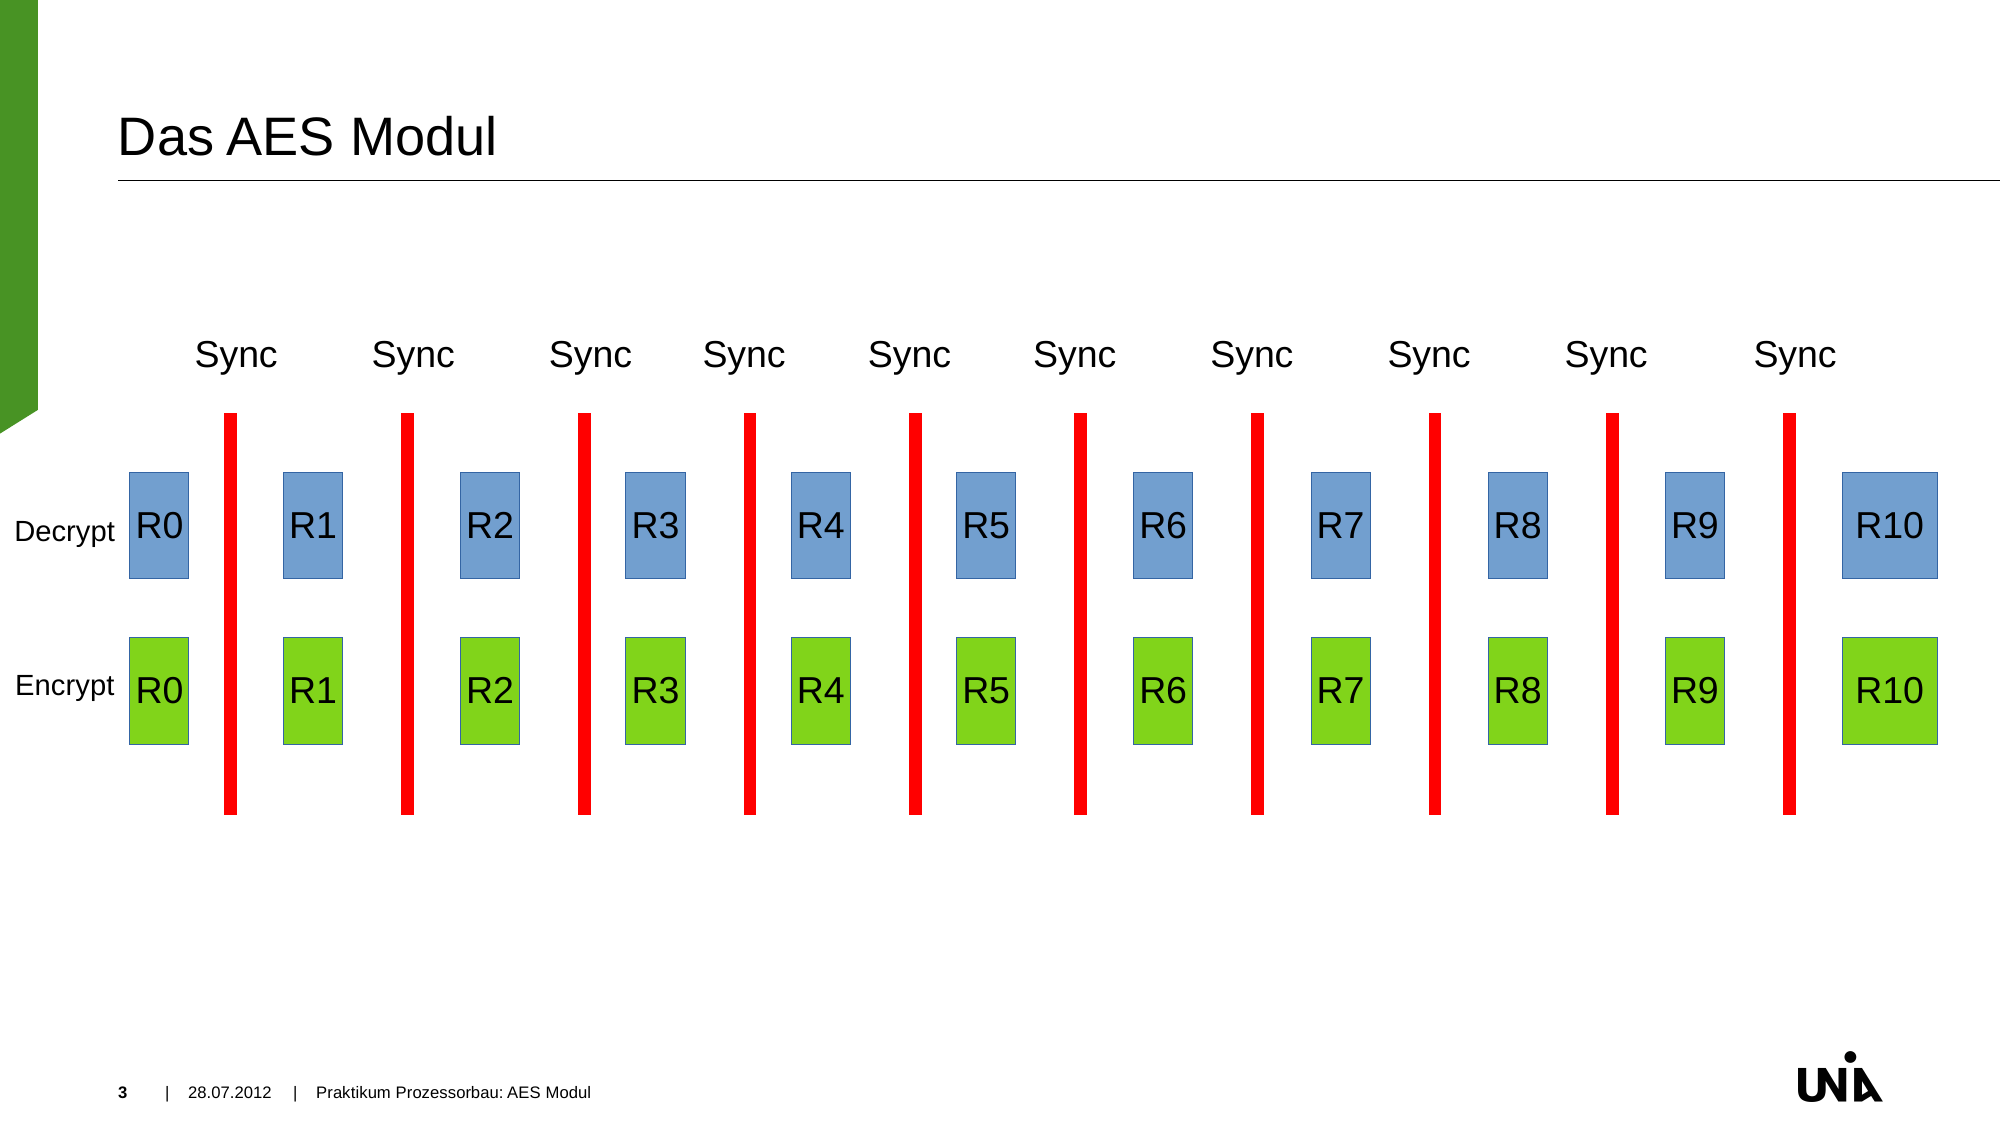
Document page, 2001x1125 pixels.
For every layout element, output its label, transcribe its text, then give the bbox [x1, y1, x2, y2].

text_box R0 [129, 472, 189, 579]
text_box R4 [791, 472, 851, 579]
text_box R2 [460, 472, 520, 579]
text_box Sync [354, 318, 473, 390]
text_box [578, 413, 591, 815]
text_box Sync [531, 318, 650, 390]
text_box | 28.07.2012 [165, 1066, 298, 1103]
text_box | Praktikum Prozessorbau: AES Modul [298, 1066, 1490, 1103]
slide_number <Foliennummer> [118, 1066, 165, 1102]
text_box R10 [1842, 472, 1938, 579]
text_box R1 [283, 472, 343, 579]
text_box R3 [625, 472, 686, 579]
text_box [1074, 413, 1087, 815]
text_box R7 [1311, 637, 1371, 745]
text_box R4 [791, 637, 851, 745]
text_box R6 [1133, 637, 1193, 745]
title Das AES Modul [117, 0, 1882, 167]
text_box [1429, 413, 1441, 815]
text_box [224, 413, 237, 815]
text_box Sync [1736, 318, 1855, 390]
text_box Sync [685, 318, 804, 390]
text_box Sync [1192, 318, 1312, 390]
text_box R7 [1311, 472, 1371, 579]
text_box Sync [177, 318, 296, 390]
text_box [1783, 413, 1796, 815]
text_box Decrypt [11, 496, 119, 567]
text_box R1 [283, 637, 343, 745]
text_box [744, 413, 756, 815]
text_box Encrypt [11, 649, 119, 721]
text_box R10 [1842, 637, 1938, 745]
text_box [401, 413, 414, 815]
text_box R6 [1133, 472, 1193, 579]
text_box R3 [625, 637, 686, 745]
text_box R5 [956, 637, 1016, 745]
text_box R8 [1488, 472, 1548, 579]
picture [1798, 1051, 1883, 1102]
text_box R5 [956, 472, 1016, 579]
text_box [1606, 413, 1619, 815]
text_box Sync [1547, 318, 1666, 390]
text_box R8 [1488, 637, 1548, 745]
text_box R9 [1665, 472, 1725, 579]
text_box Sync [1015, 318, 1134, 390]
text_box R0 [129, 637, 189, 745]
text_box R2 [460, 637, 520, 745]
text_box [909, 413, 922, 815]
text_box R9 [1665, 637, 1725, 745]
text_box [1251, 413, 1264, 815]
text_box Sync [850, 318, 969, 390]
text_box Sync [1370, 318, 1489, 390]
